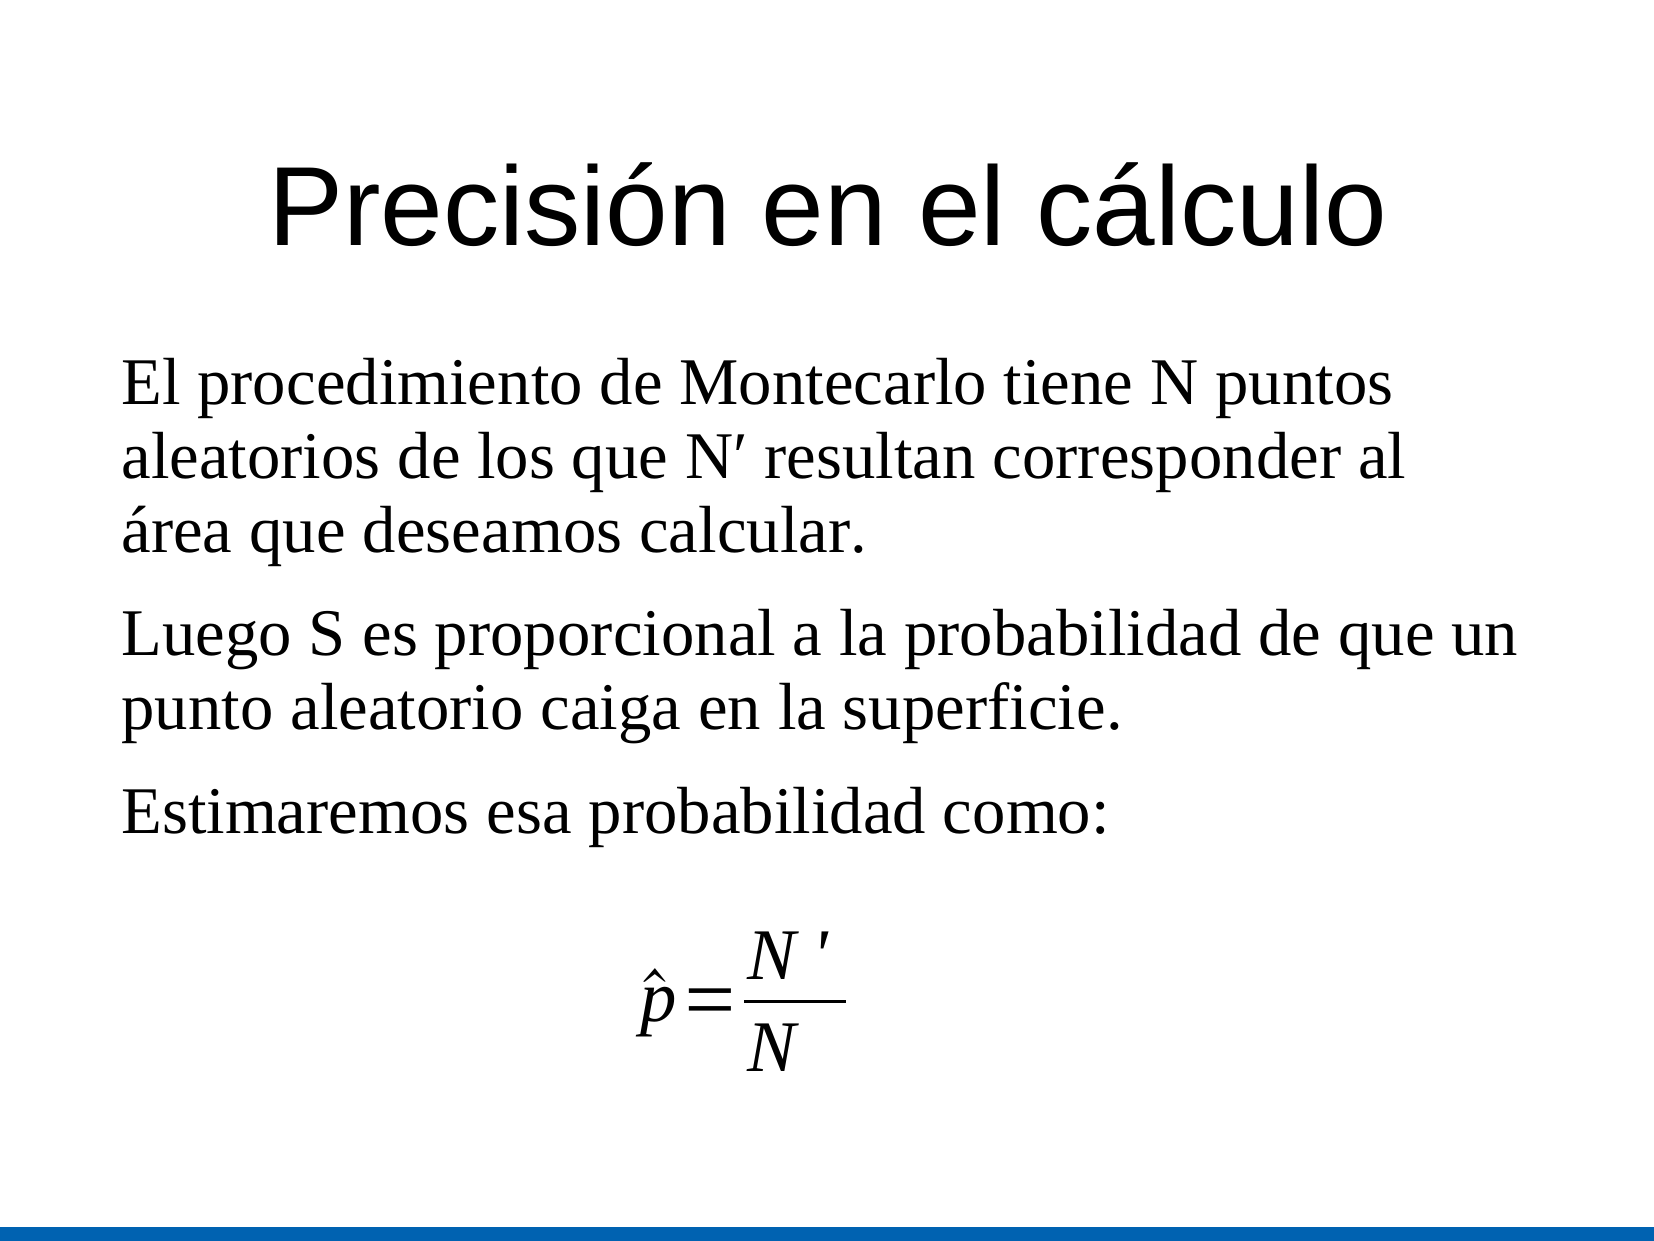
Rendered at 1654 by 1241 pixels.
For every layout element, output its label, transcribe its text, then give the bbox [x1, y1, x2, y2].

chart [623, 915, 857, 1088]
list El procedimiento de Montecarlo tiene N puntos aleatorios de los que N′ resultan corresponder al área que deseamos calcular. Luego S es proporcional a la probabilidad de que un punto aleatorio caiga en la superficie. Estimaremos esa probabilidad como: [121, 344, 1534, 1149]
title Precisión en el cálculo [121, 110, 1534, 303]
